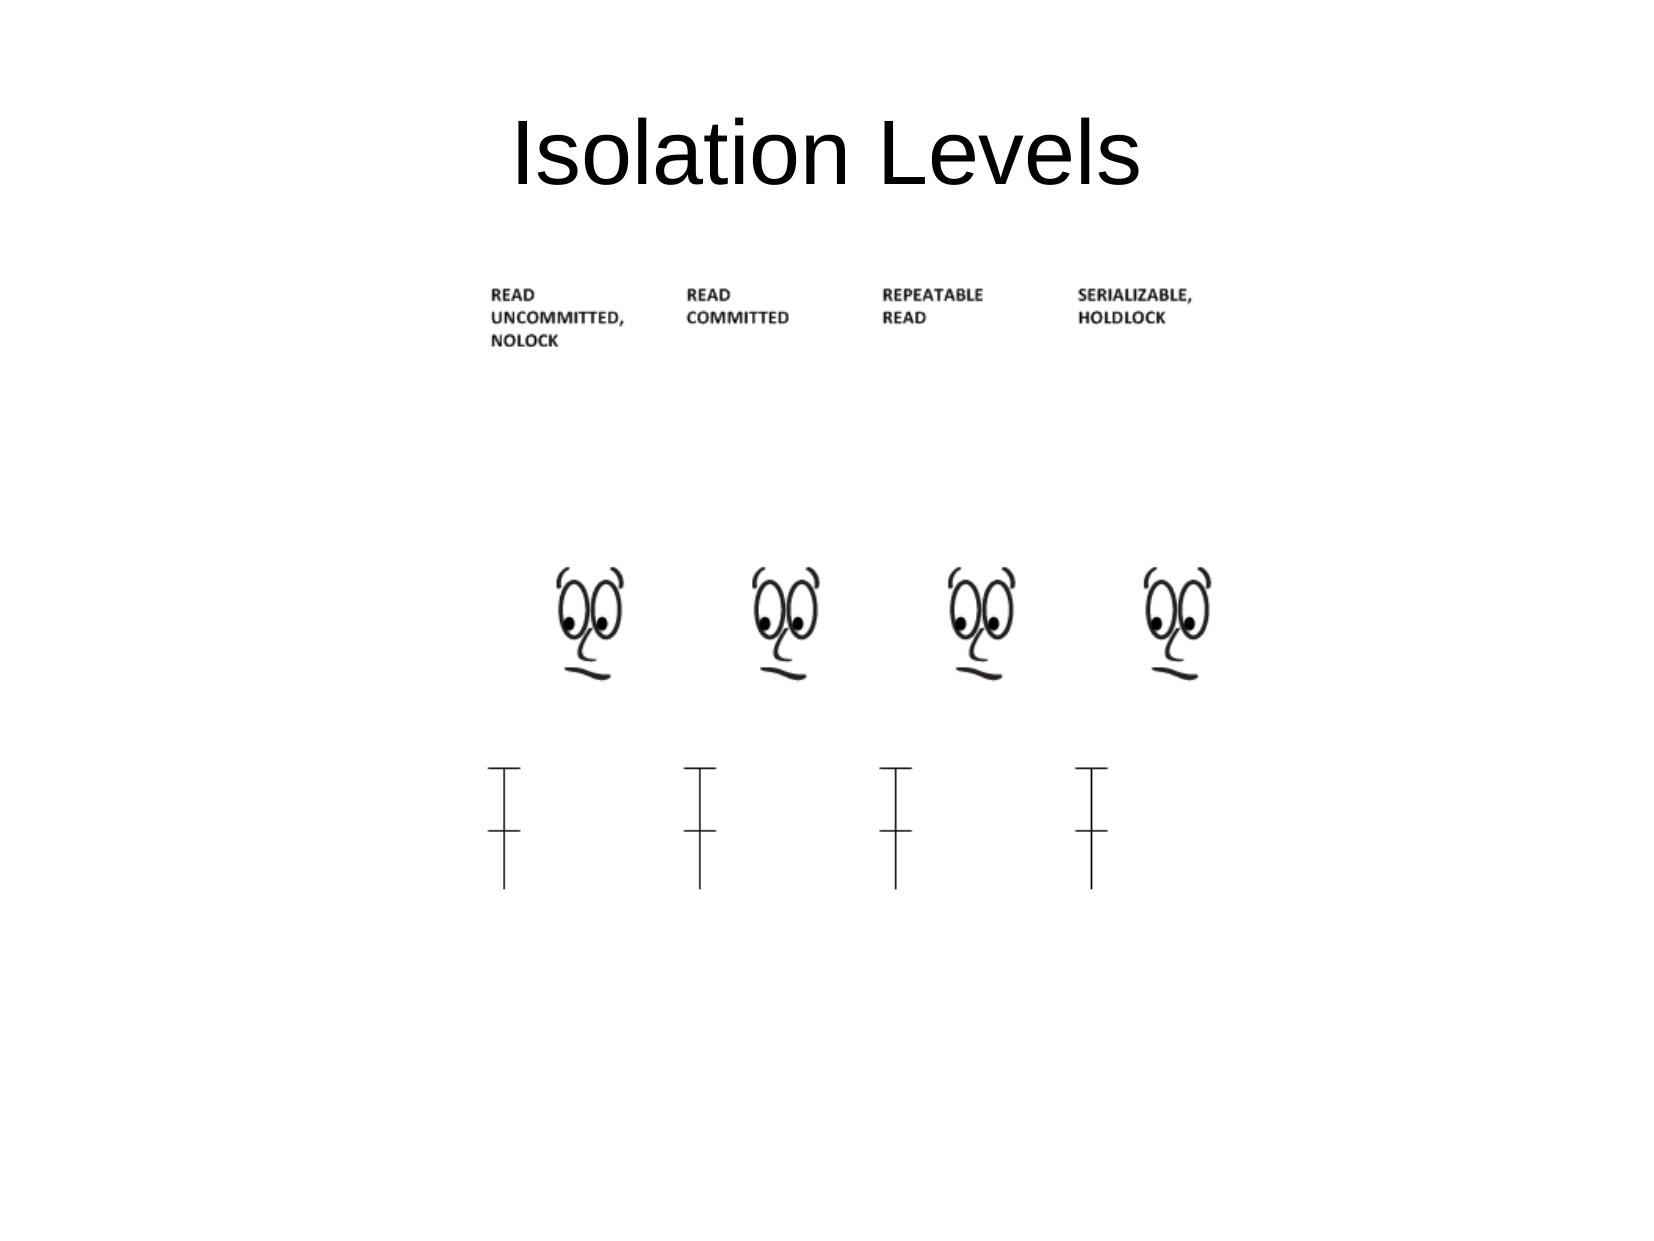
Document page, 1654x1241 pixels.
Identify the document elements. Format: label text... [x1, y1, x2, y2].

title Isolation Levels [82, 49, 1571, 257]
list [482, 270, 1216, 890]
